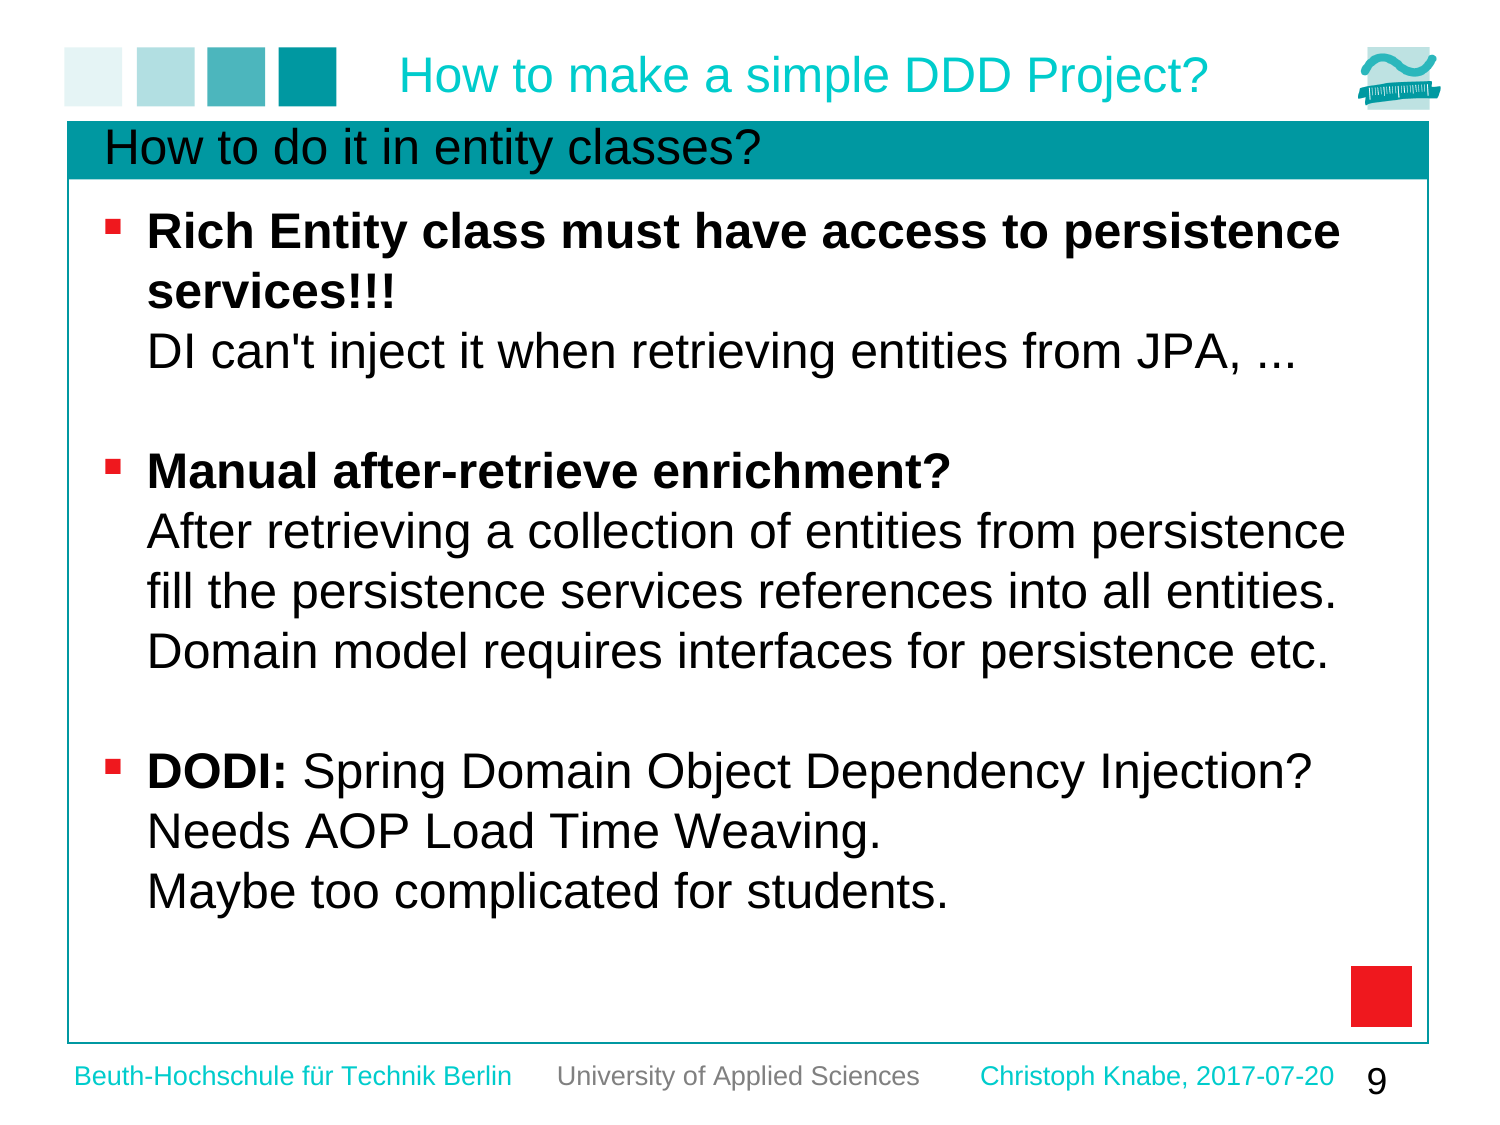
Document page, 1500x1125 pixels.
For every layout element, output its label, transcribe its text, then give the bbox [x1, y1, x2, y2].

text_box How to do it in entity classes? [89, 106, 976, 182]
text_box Rich Entity class must have access to persistence services!!! DI can't inject it when retrieving entities from JPA, ... Manual after-retrieve enrichment? After retrieving a collection of entities from persistence fill the persistence services references into all entities. Domain model requires interfaces for persistence etc. DODI: Spring Domain Object Dependency Injection? Needs AOP Load Time Weaving. Maybe too complicated for students. [90, 190, 1397, 926]
picture [1358, 47, 1441, 110]
